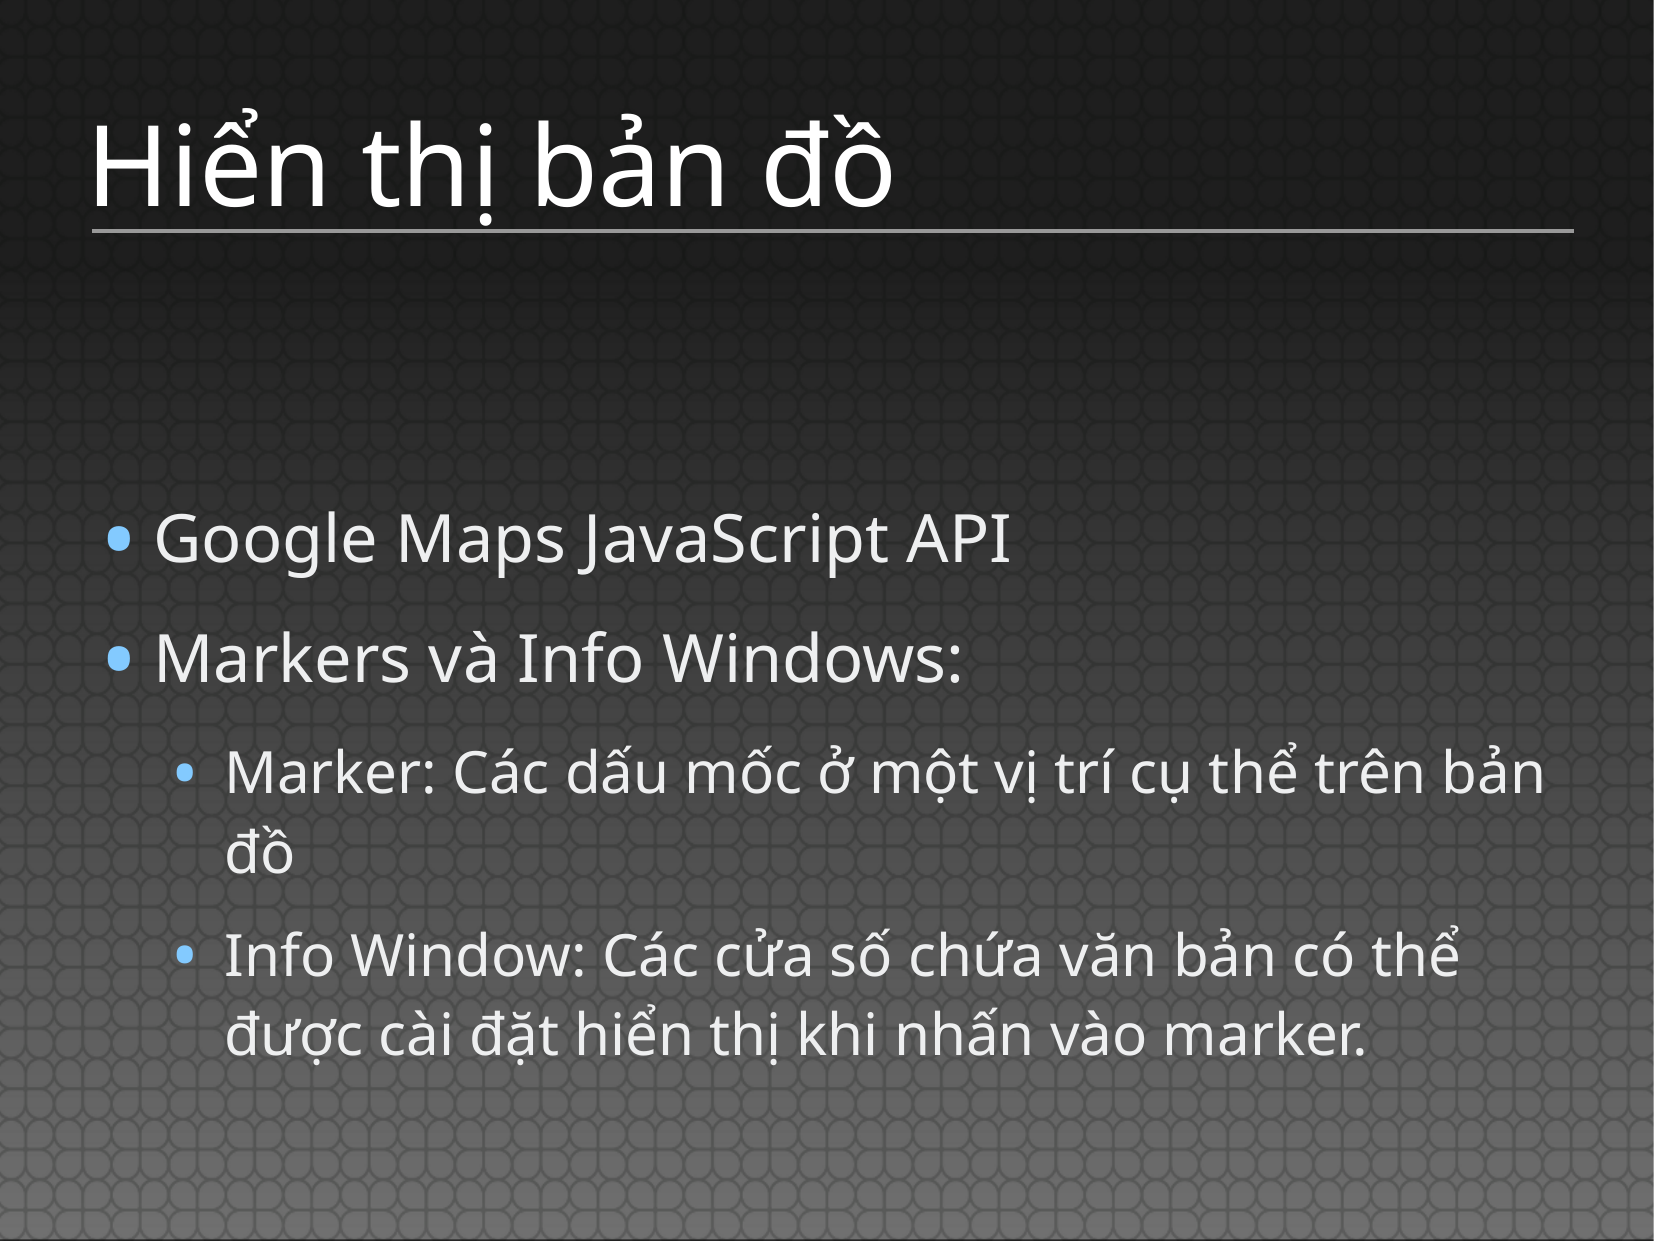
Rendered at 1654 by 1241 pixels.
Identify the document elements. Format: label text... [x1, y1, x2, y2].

list Google Maps JavaScript API Markers và Info Windows: Marker: Các dấu mốc ở một vị trí cụ thể trên bản đồ Info Window: Các cửa số chứa văn bản có thể được cài đặt hiển thị khi nhấn vào marker. [82, 490, 1571, 951]
picture [0, 0, 1654, 1241]
title Hiển thị bản đồ [86, 94, 1576, 231]
